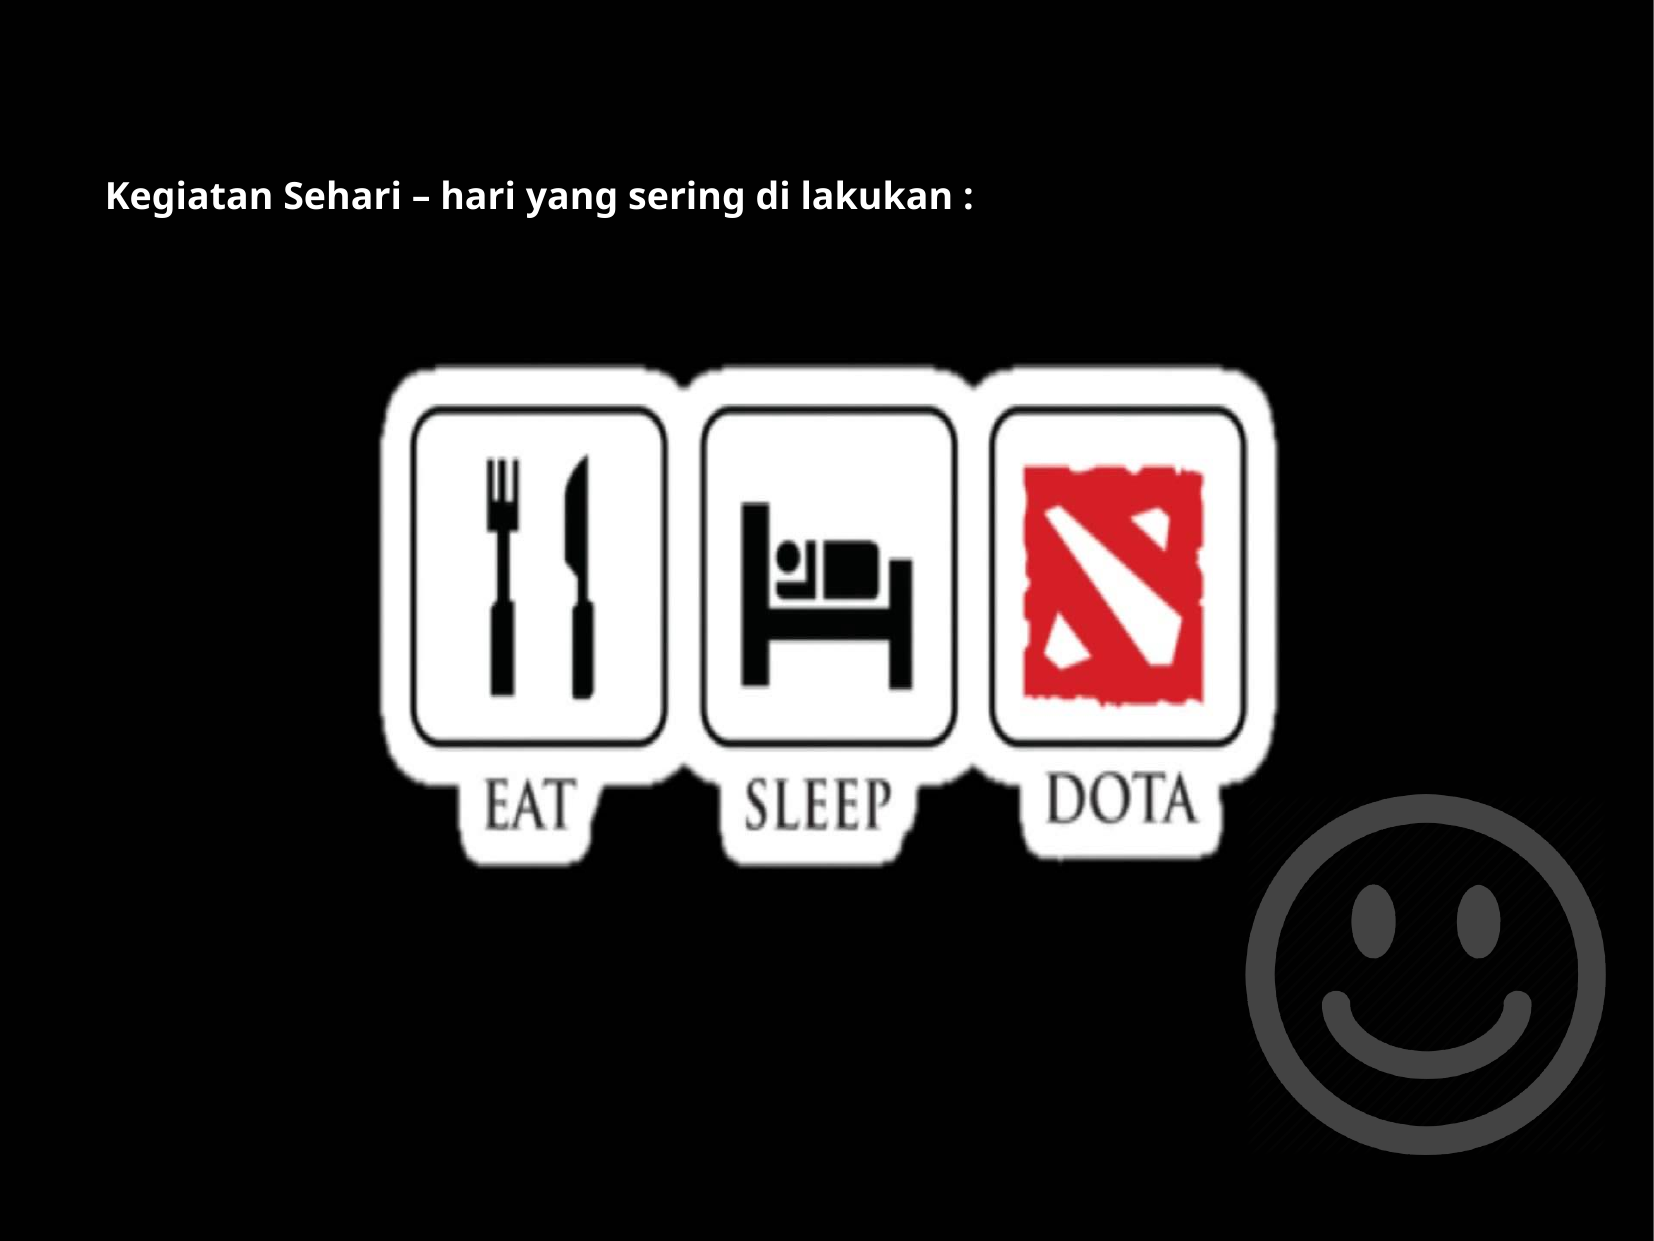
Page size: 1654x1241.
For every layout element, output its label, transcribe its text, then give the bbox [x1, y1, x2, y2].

text_box Kegiatan Sehari – hari yang sering di lakukan : [90, 161, 1321, 226]
picture [0, 0, 1654, 1241]
